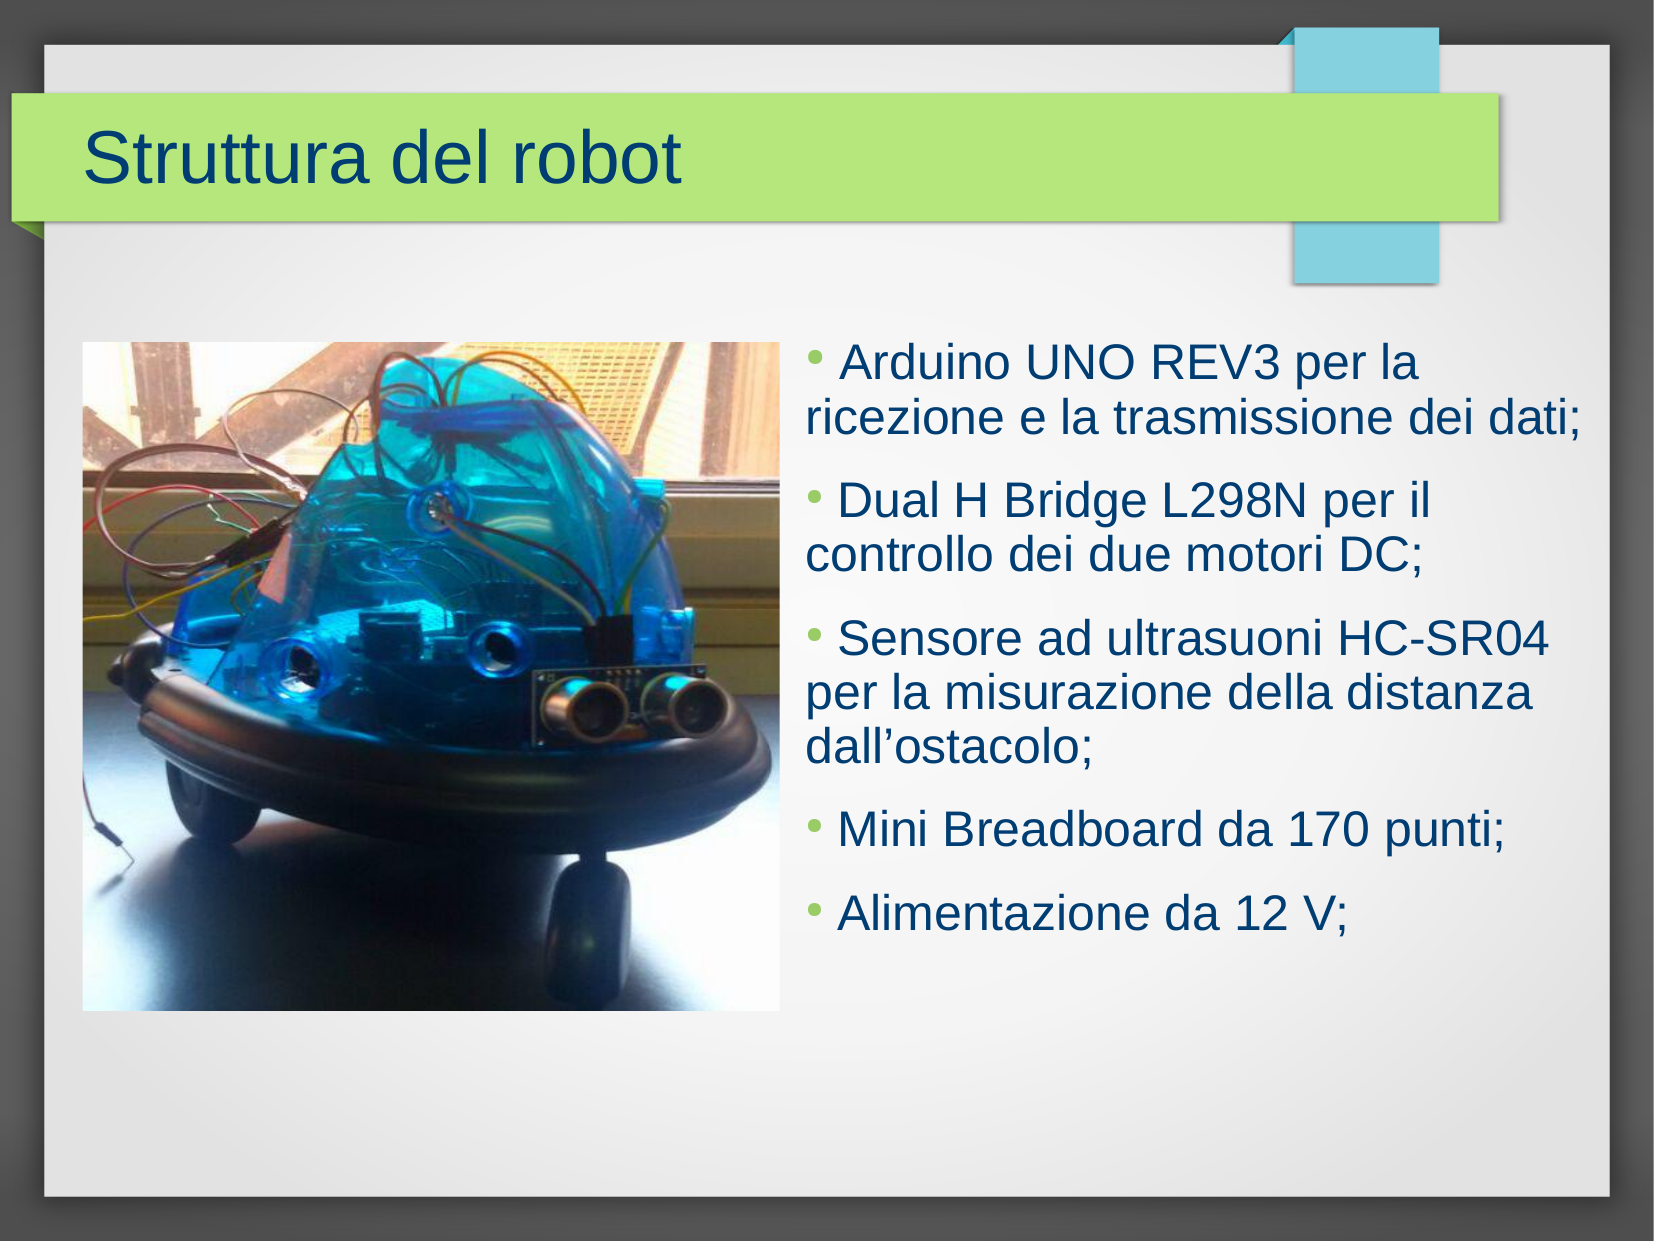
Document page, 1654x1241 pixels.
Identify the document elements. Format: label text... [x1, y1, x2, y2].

list Arduino UNO REV3 per la ricezione e la trasmissione dei dati; Dual H Bridge L298N per il controllo dei due motori DC; Sensore ad ultrasuoni HC-SR04 per la misurazione della distanza dall’ostacolo; Mini Breadboard da 170 punti; Alimentazione da 12 V; [805, 332, 1604, 1052]
picture [82, 342, 780, 1011]
title Struttura del robot [82, 94, 1264, 213]
